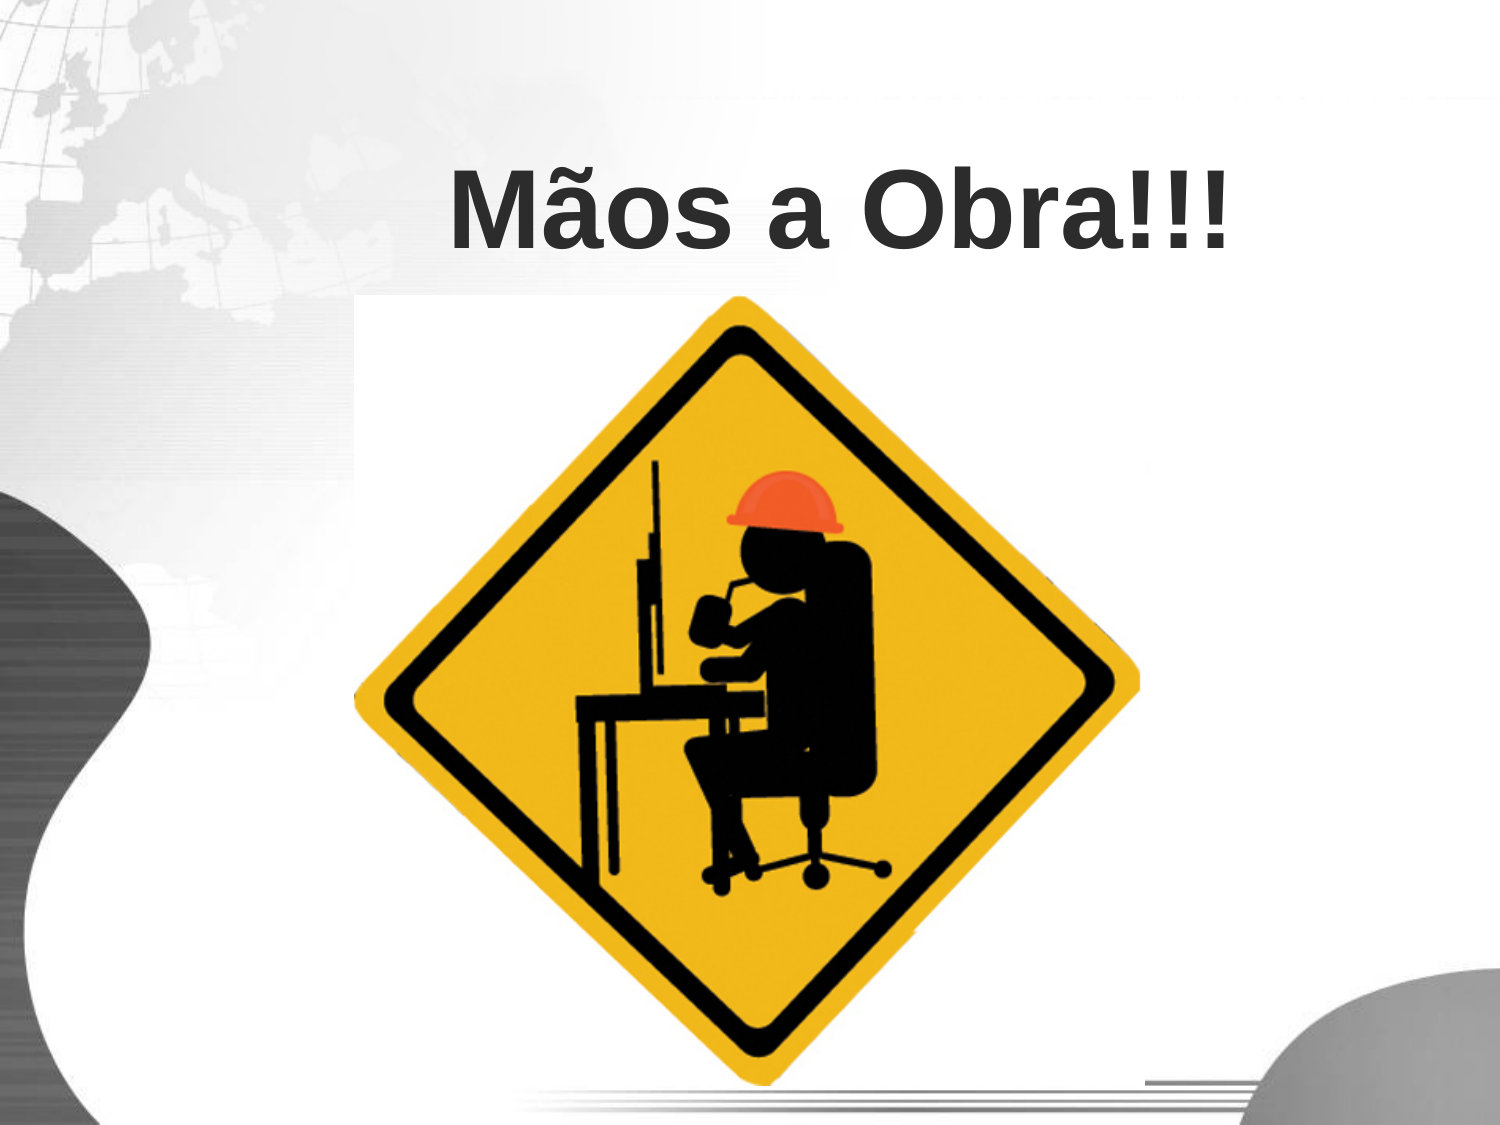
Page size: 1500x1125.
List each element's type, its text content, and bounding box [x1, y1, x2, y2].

picture [0, 0, 1500, 1125]
list Mãos a Obra!!! [159, 128, 1468, 1086]
